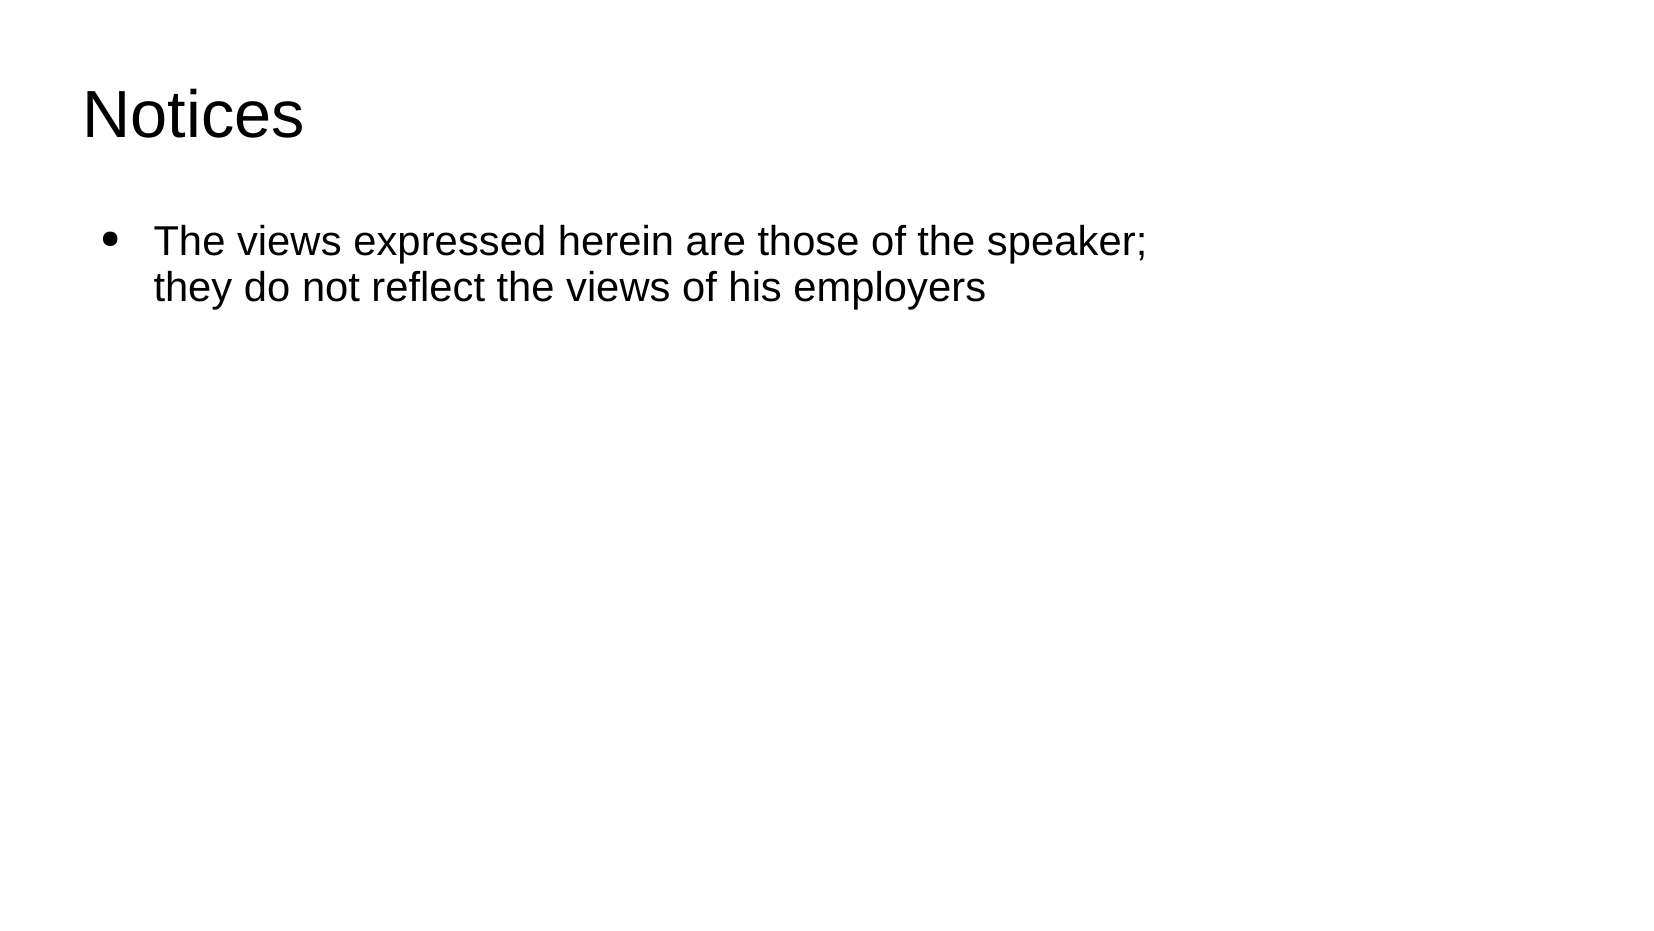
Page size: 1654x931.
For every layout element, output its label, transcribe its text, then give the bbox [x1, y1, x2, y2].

list The views expressed herein are those of the speaker; they do not reflect the views of his employers [82, 217, 1571, 757]
title Notices [82, 36, 1571, 193]
